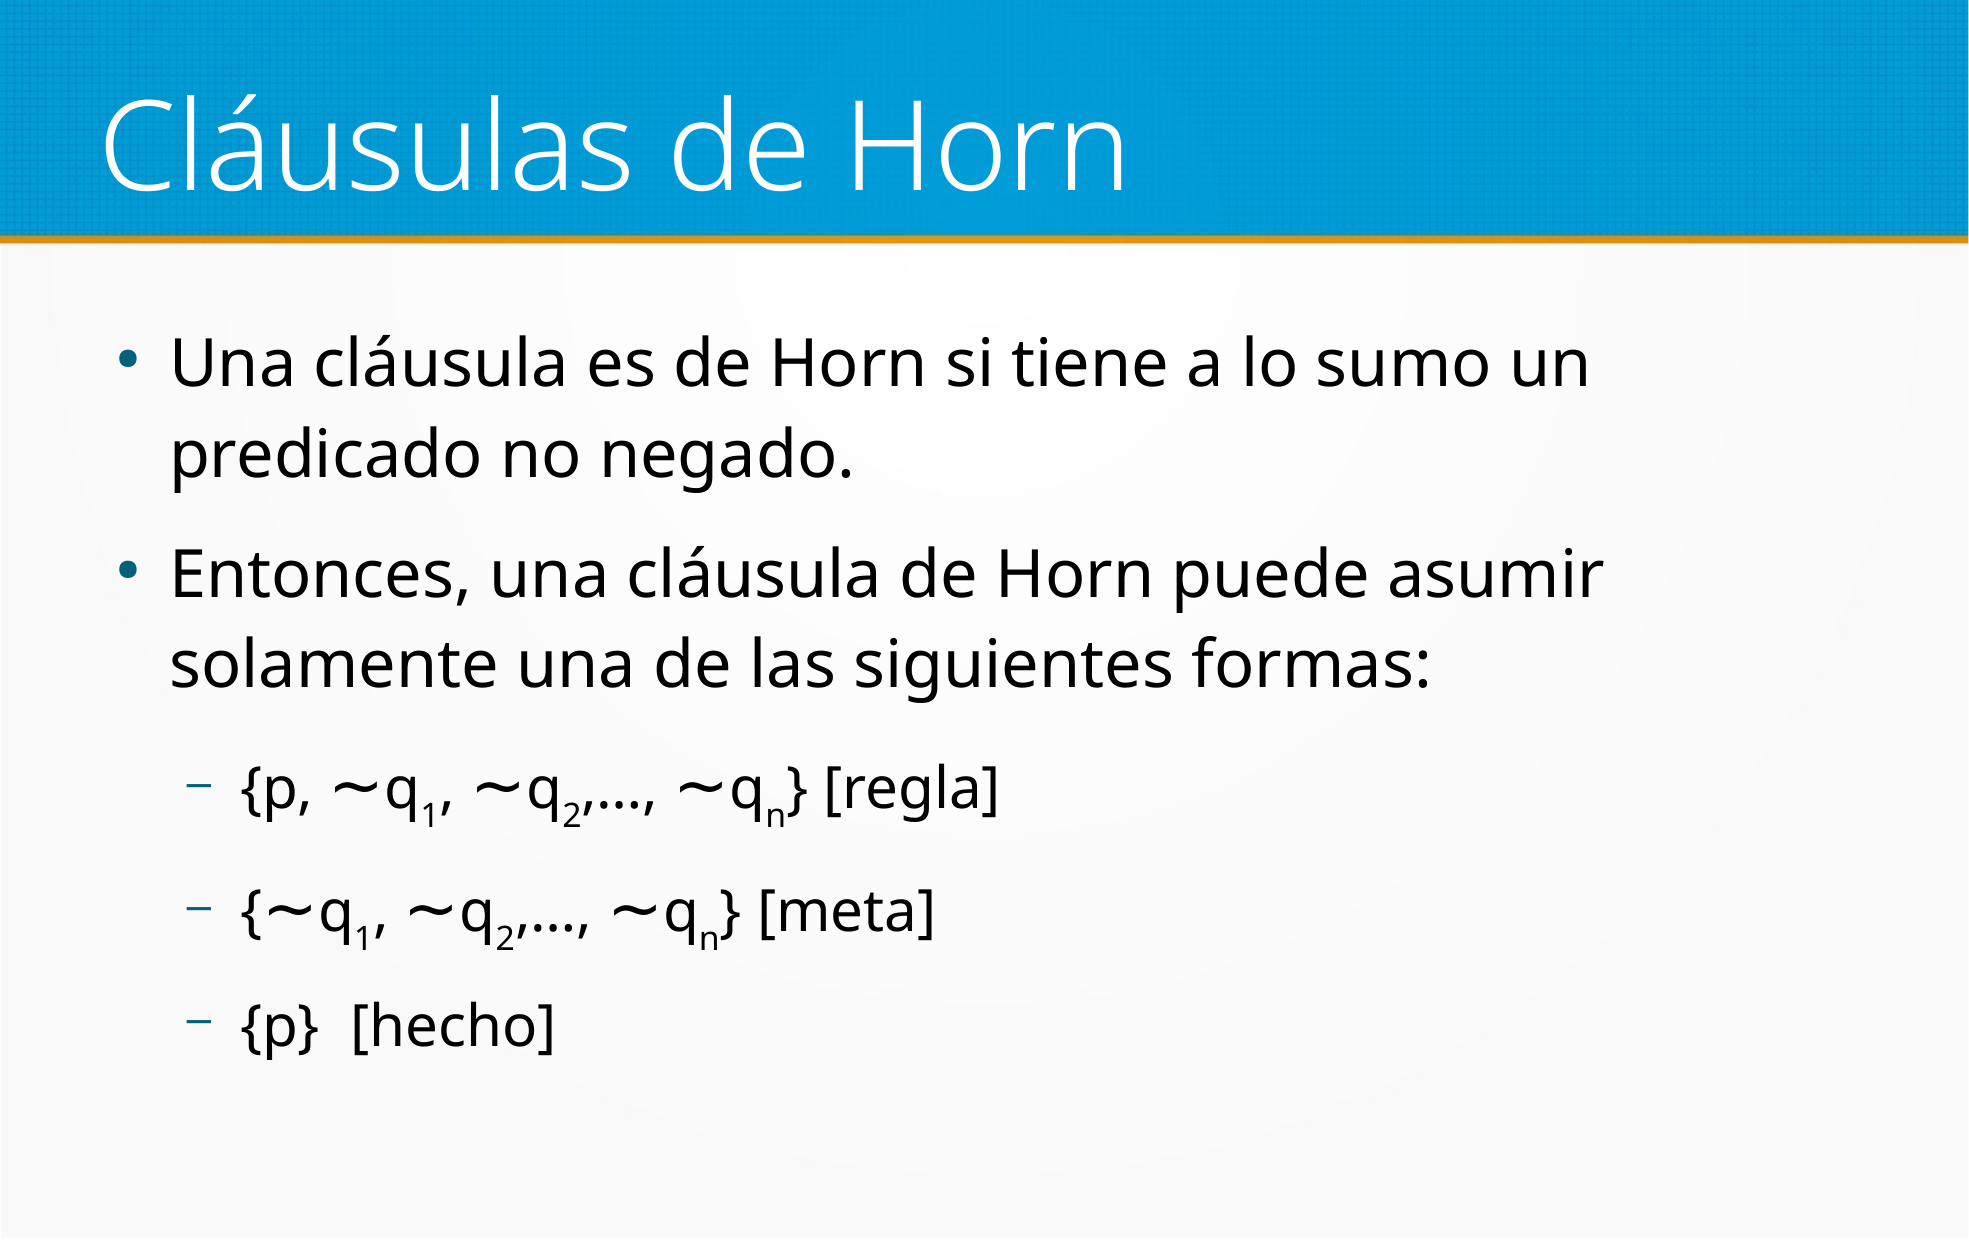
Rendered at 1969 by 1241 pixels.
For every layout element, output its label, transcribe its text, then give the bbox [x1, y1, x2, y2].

title Cláusulas de Horn [98, 19, 1870, 227]
picture [0, 233, 1969, 1241]
list Una cláusula es de Horn si tiene a lo sumo un predicado no negado. Entonces, una cláusula de Horn puede asumir solamente una de las siguientes formas: {p, ∼q1, ∼q2,…, ∼qn} [regla] {∼q1, ∼q2,…, ∼qn} [meta] {p} [hecho] [98, 315, 1861, 1081]
